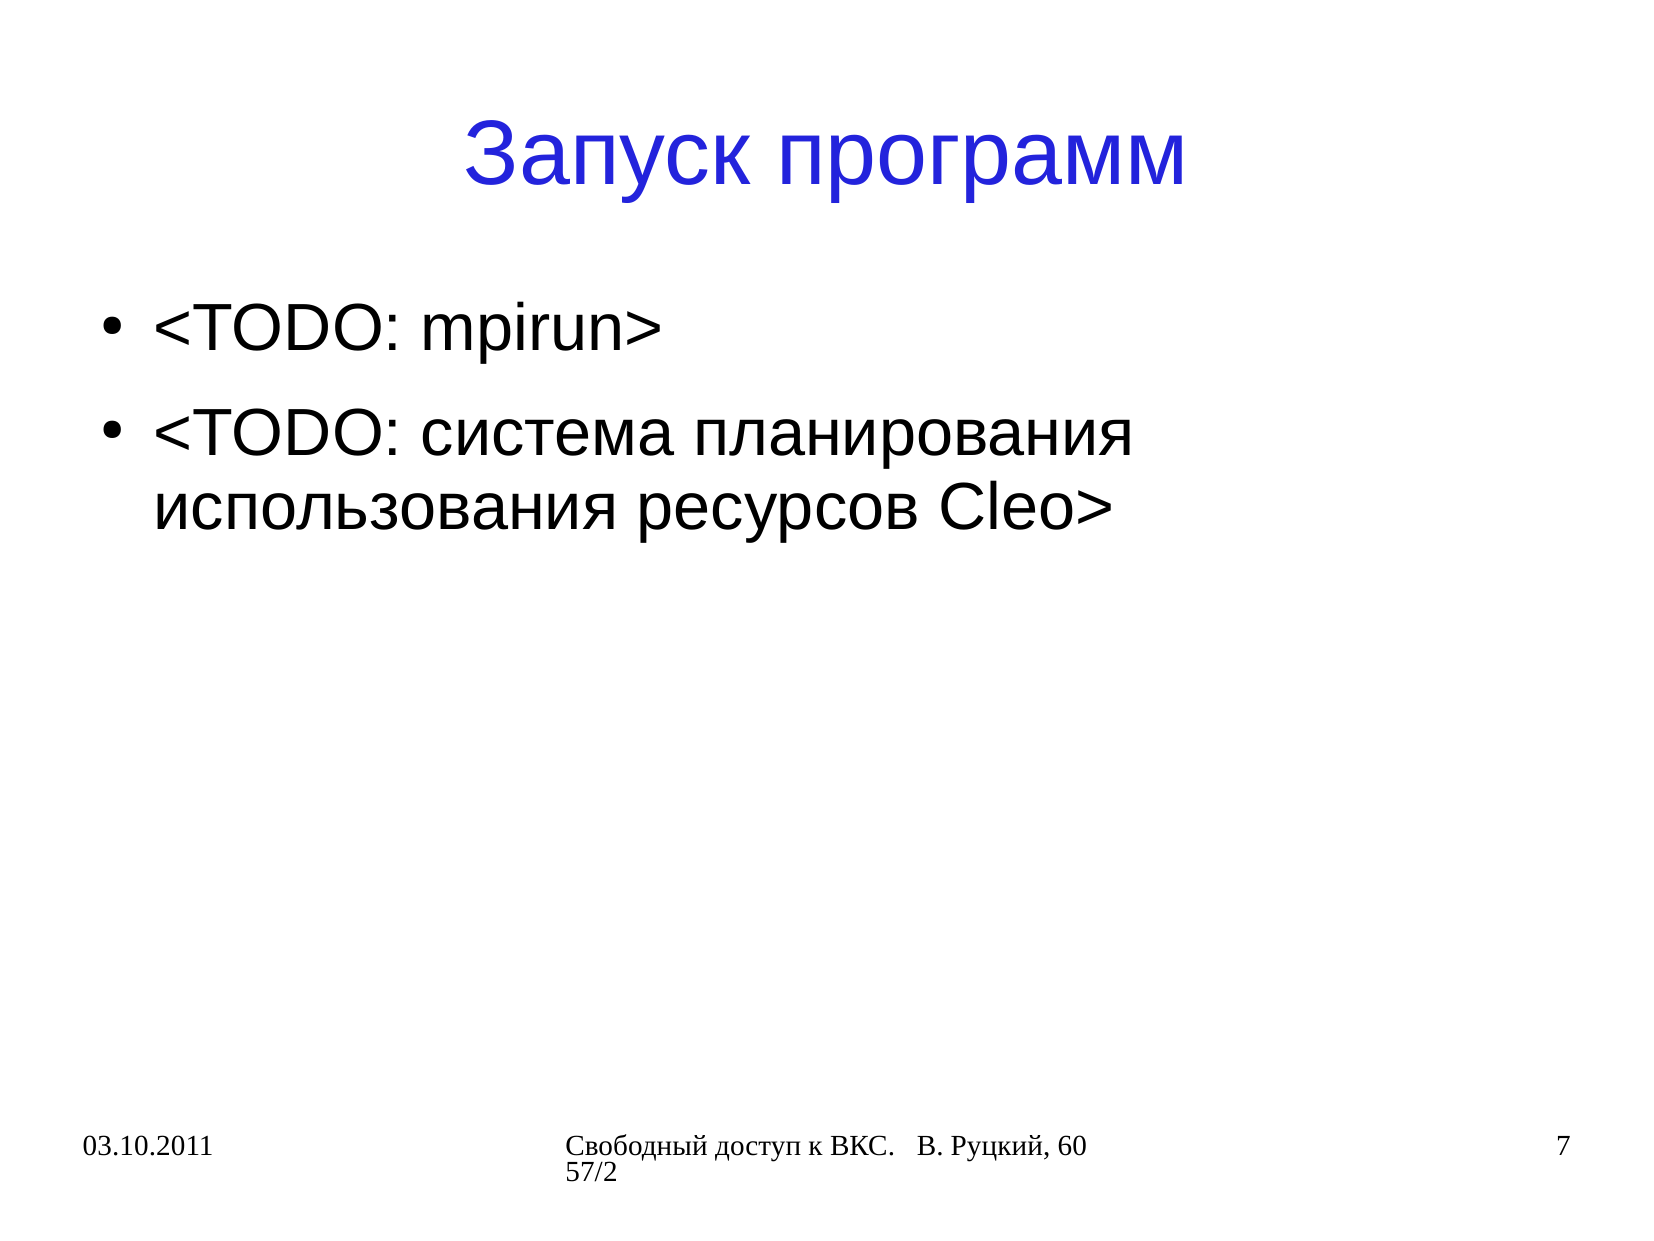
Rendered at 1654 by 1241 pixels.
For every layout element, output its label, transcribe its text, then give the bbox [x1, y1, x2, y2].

list <TODO: mpirun> <TODO: система планирования использования ресурсов Cleo> [82, 290, 1571, 1109]
title Запуск программ [82, 49, 1571, 257]
